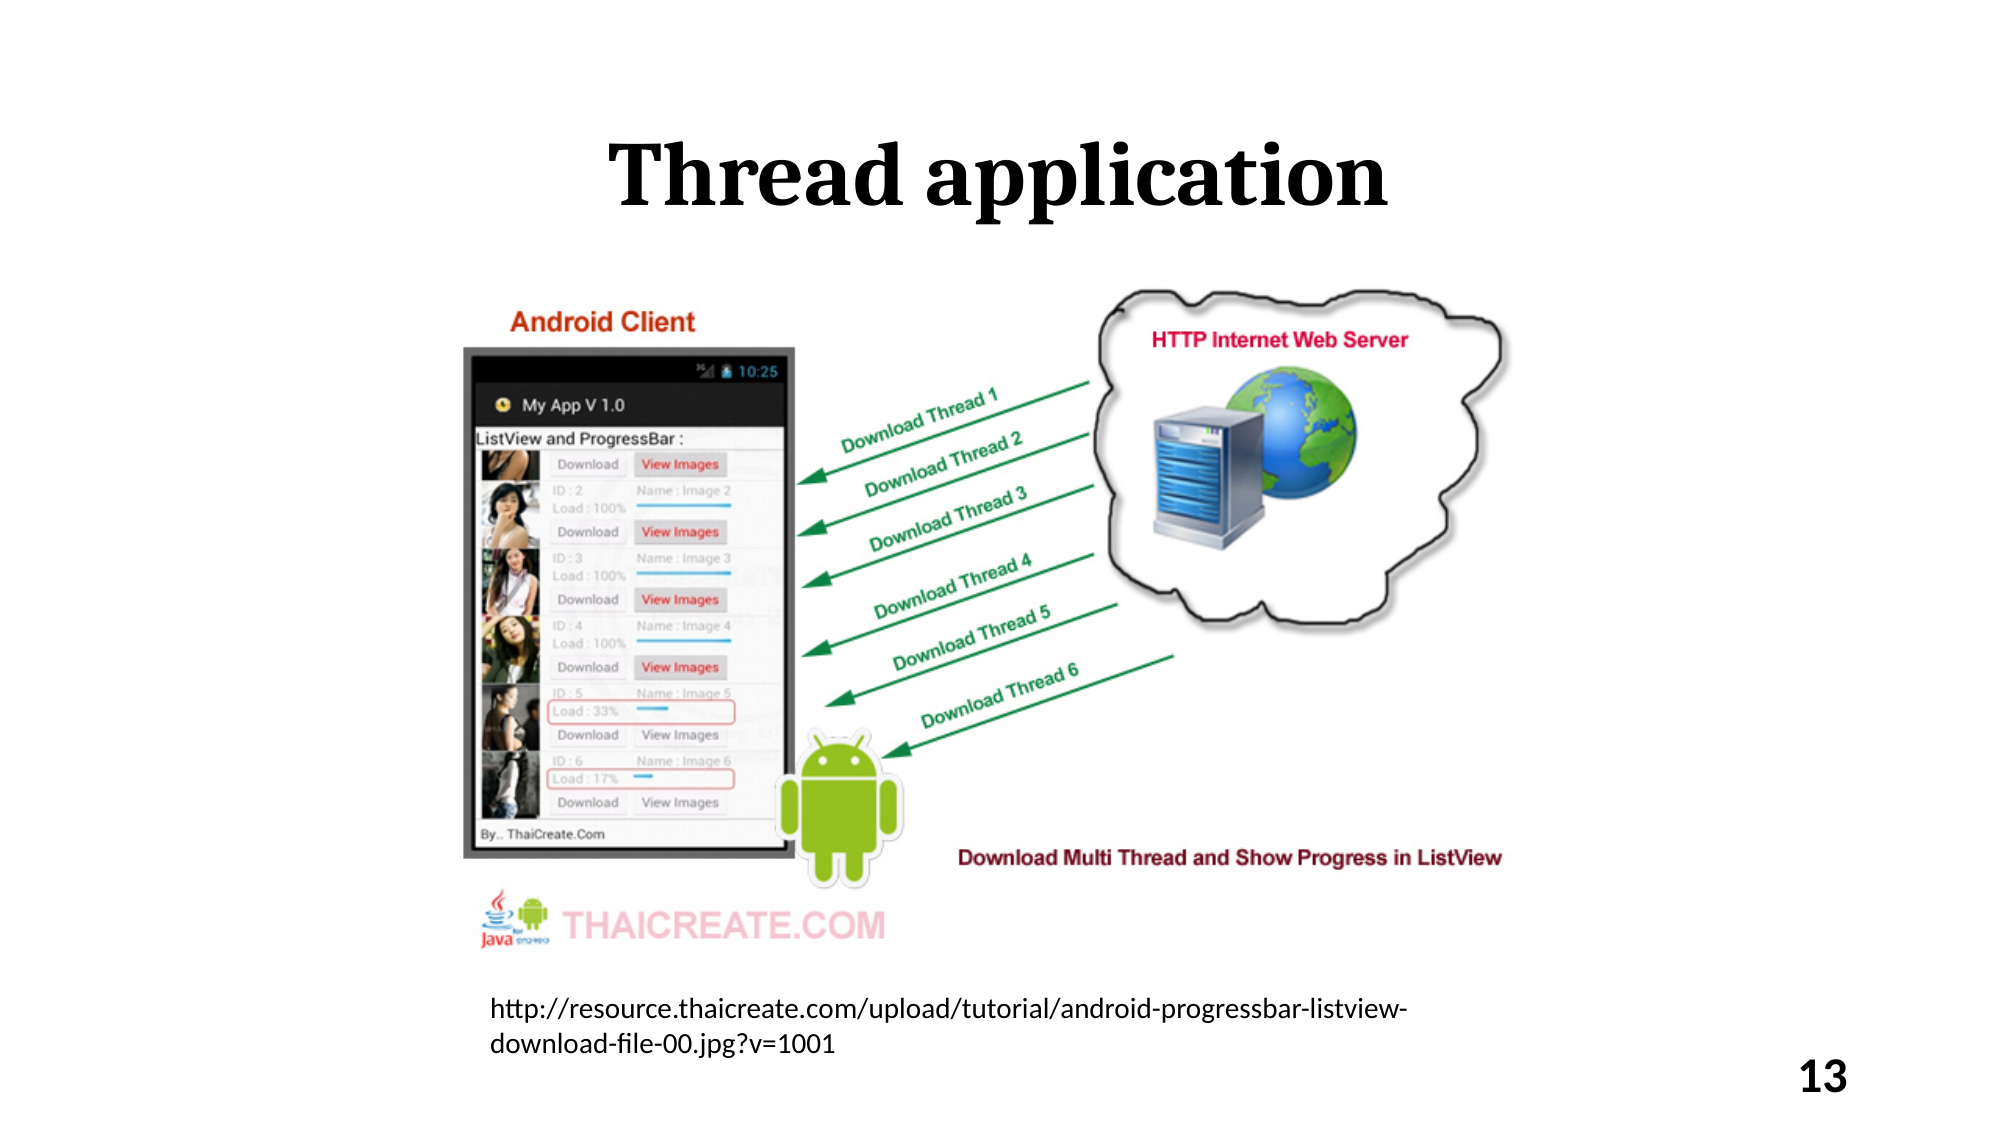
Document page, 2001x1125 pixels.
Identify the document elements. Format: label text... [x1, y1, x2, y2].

picture [437, 277, 1521, 956]
title Thread application [137, 59, 1863, 278]
text_box http://resource.thaicreate.com/upload/tutorial/android-progressbar-listview-download-file-00.jpg?v=1001 [475, 981, 1476, 1067]
slide_number <number> [1412, 1042, 1863, 1103]
